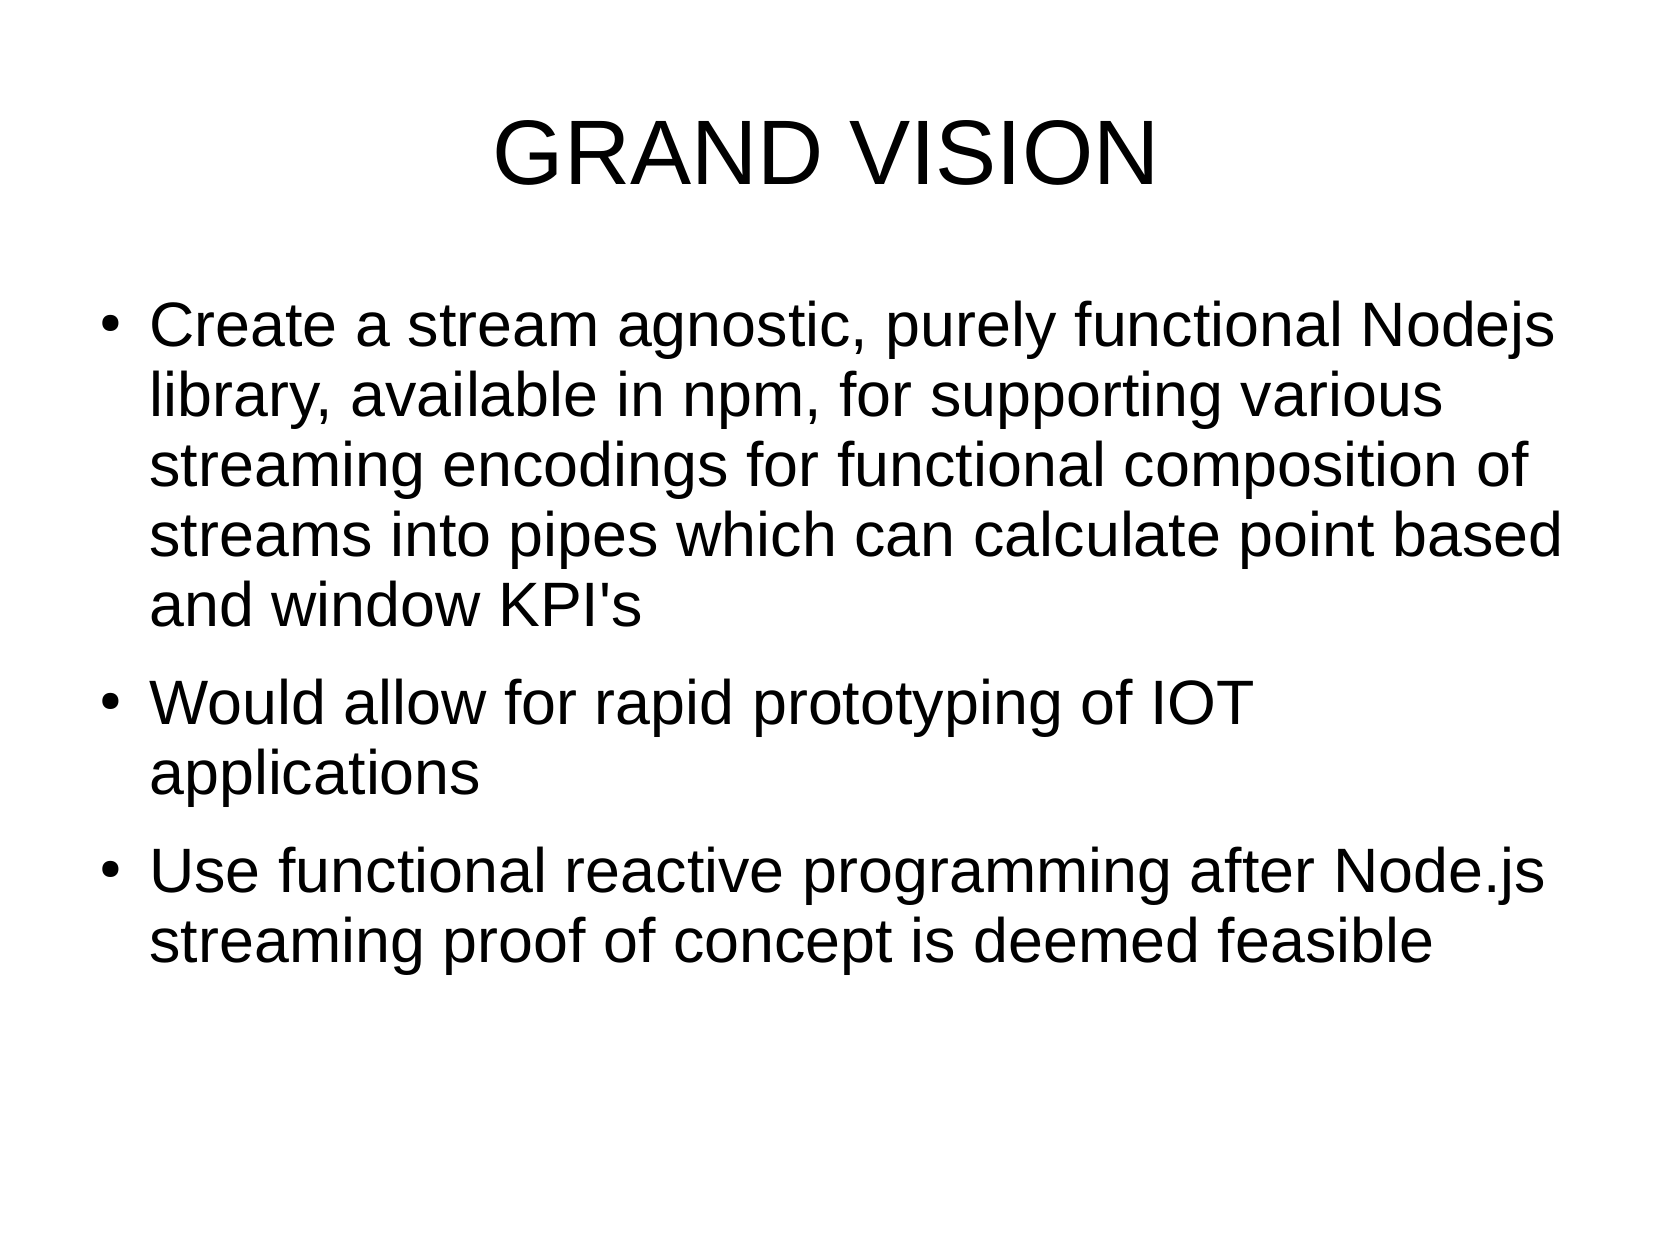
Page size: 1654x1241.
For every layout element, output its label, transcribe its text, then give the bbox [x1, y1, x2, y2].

title GRAND VISION [82, 49, 1571, 257]
list Create a stream agnostic, purely functional Nodejs library, available in npm, for supporting various streaming encodings for functional composition of streams into pipes which can calculate point based and window KPI's Would allow for rapid prototyping of IOT applications Use functional reactive programming after Node.js streaming proof of concept is deemed feasible [82, 290, 1571, 1010]
